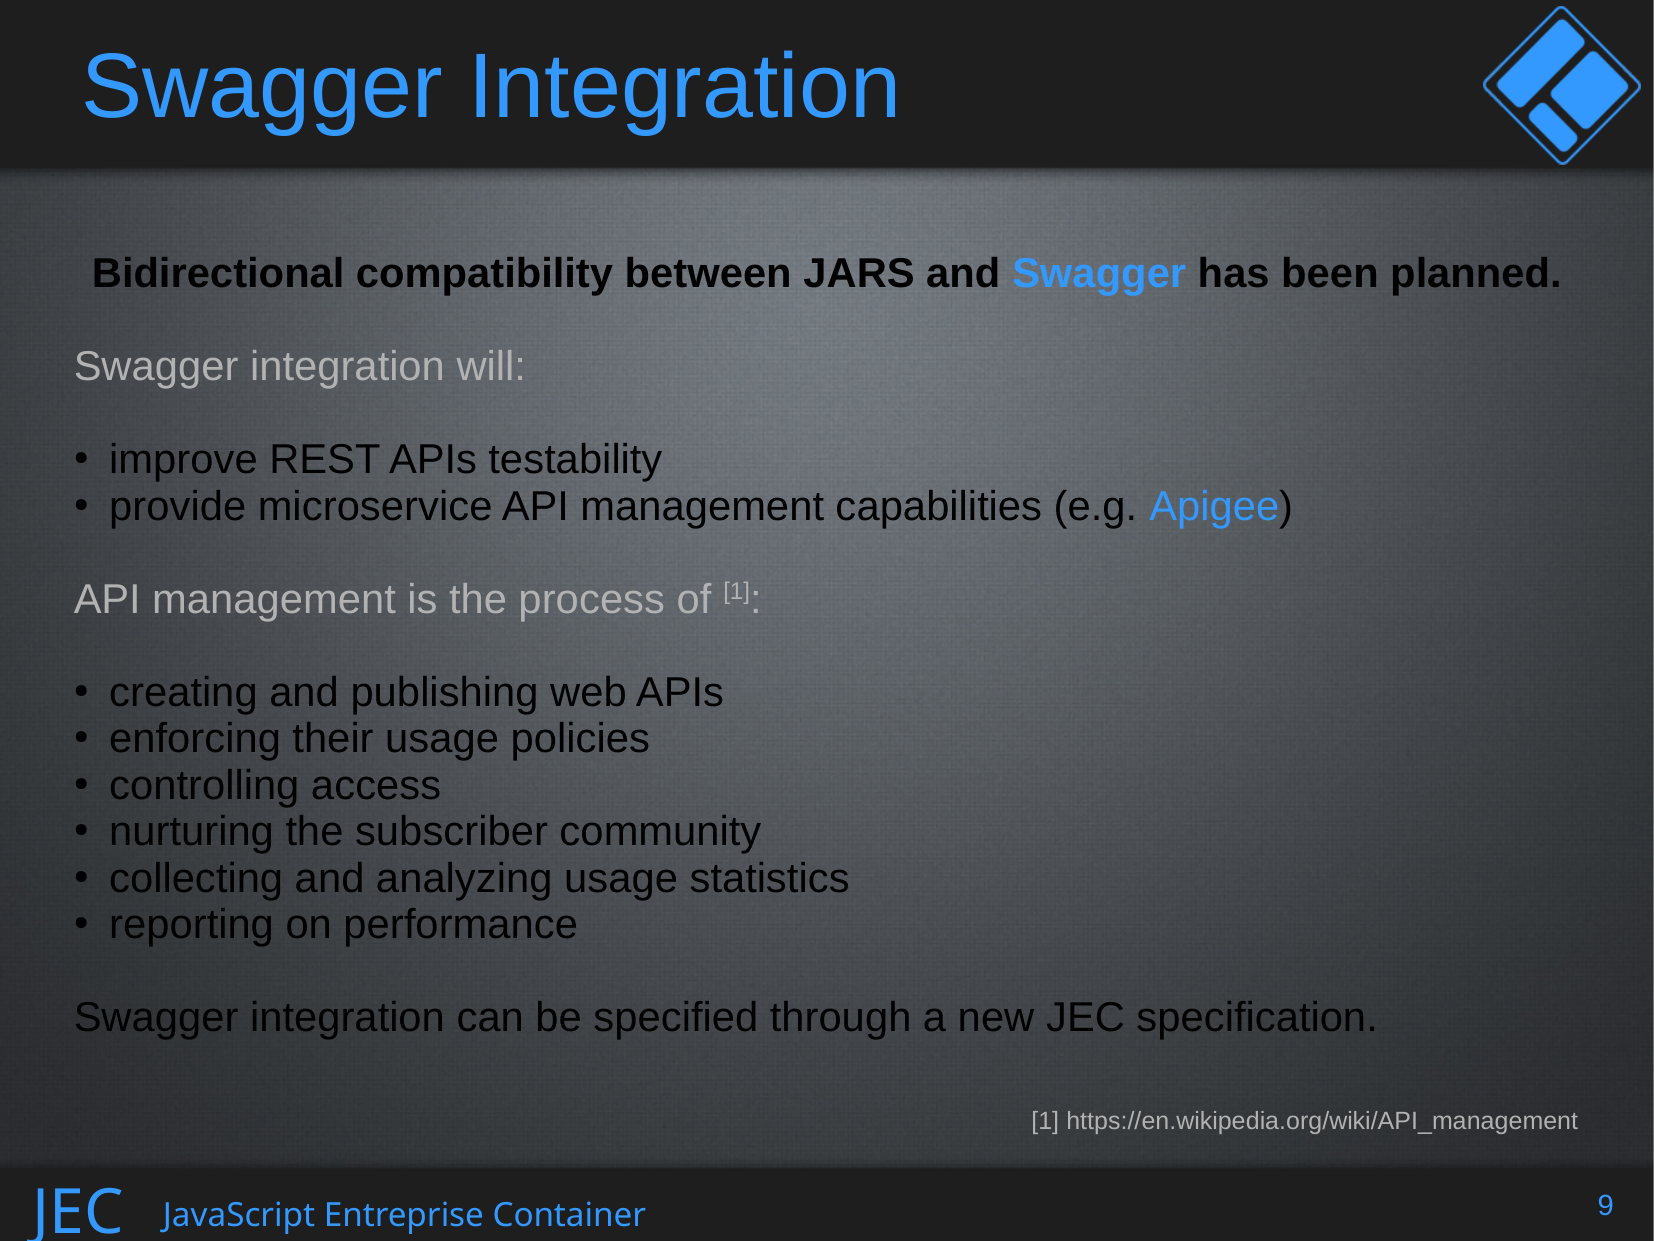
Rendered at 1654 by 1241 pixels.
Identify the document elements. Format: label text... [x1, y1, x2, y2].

picture [0, 0, 1654, 1241]
text_box JavaScript Entreprise Container [148, 1183, 651, 1241]
text_box [1] https://en.wikipedia.org/wiki/API_management [59, 1099, 1595, 1158]
text_box JEC [17, 1159, 149, 1241]
text_box Bidirectional compatibility between JARS and Swagger has been planned. Swagger integration will: improve REST APIs testability provide microservice API management capabilities (e.g. Apigee) API management is the process of [1]: creating and publishing web APIs enforcing their usage policies controlling access nurturing the subscriber community collecting and analyzing usage statistics reporting on performance Swagger integration can be specified through a new JEC specification. [59, 242, 1595, 1056]
title Swagger Integration [81, 23, 1440, 147]
text_box 9 [742, 1181, 1629, 1229]
